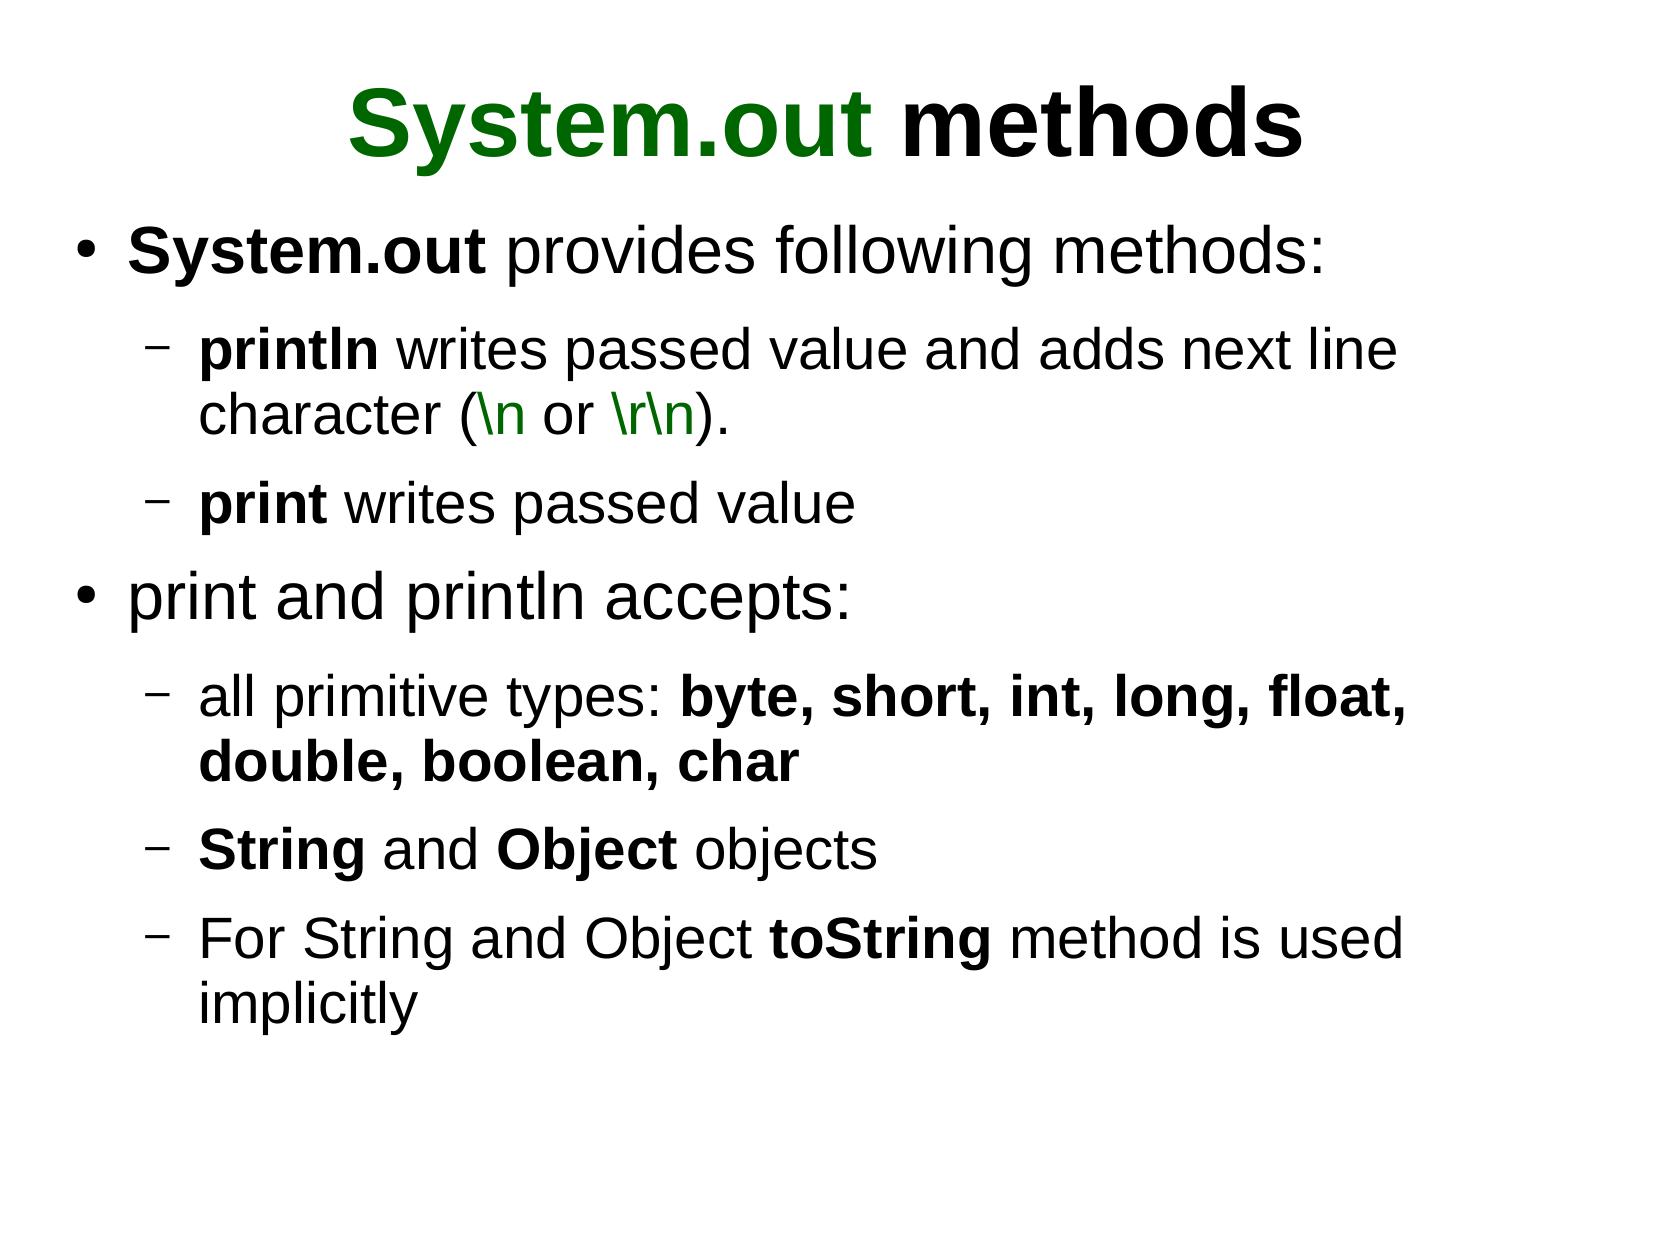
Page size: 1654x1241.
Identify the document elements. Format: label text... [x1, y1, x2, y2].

title System.out methods [82, 67, 1571, 177]
list System.out provides following methods: println writes passed value and adds next line character (\n or \r\n). print writes passed value print and println accepts: all primitive types: byte, short, int, long, float, double, boolean, char String and Object objects For String and Object toString method is used implicitly [56, 212, 1512, 1173]
